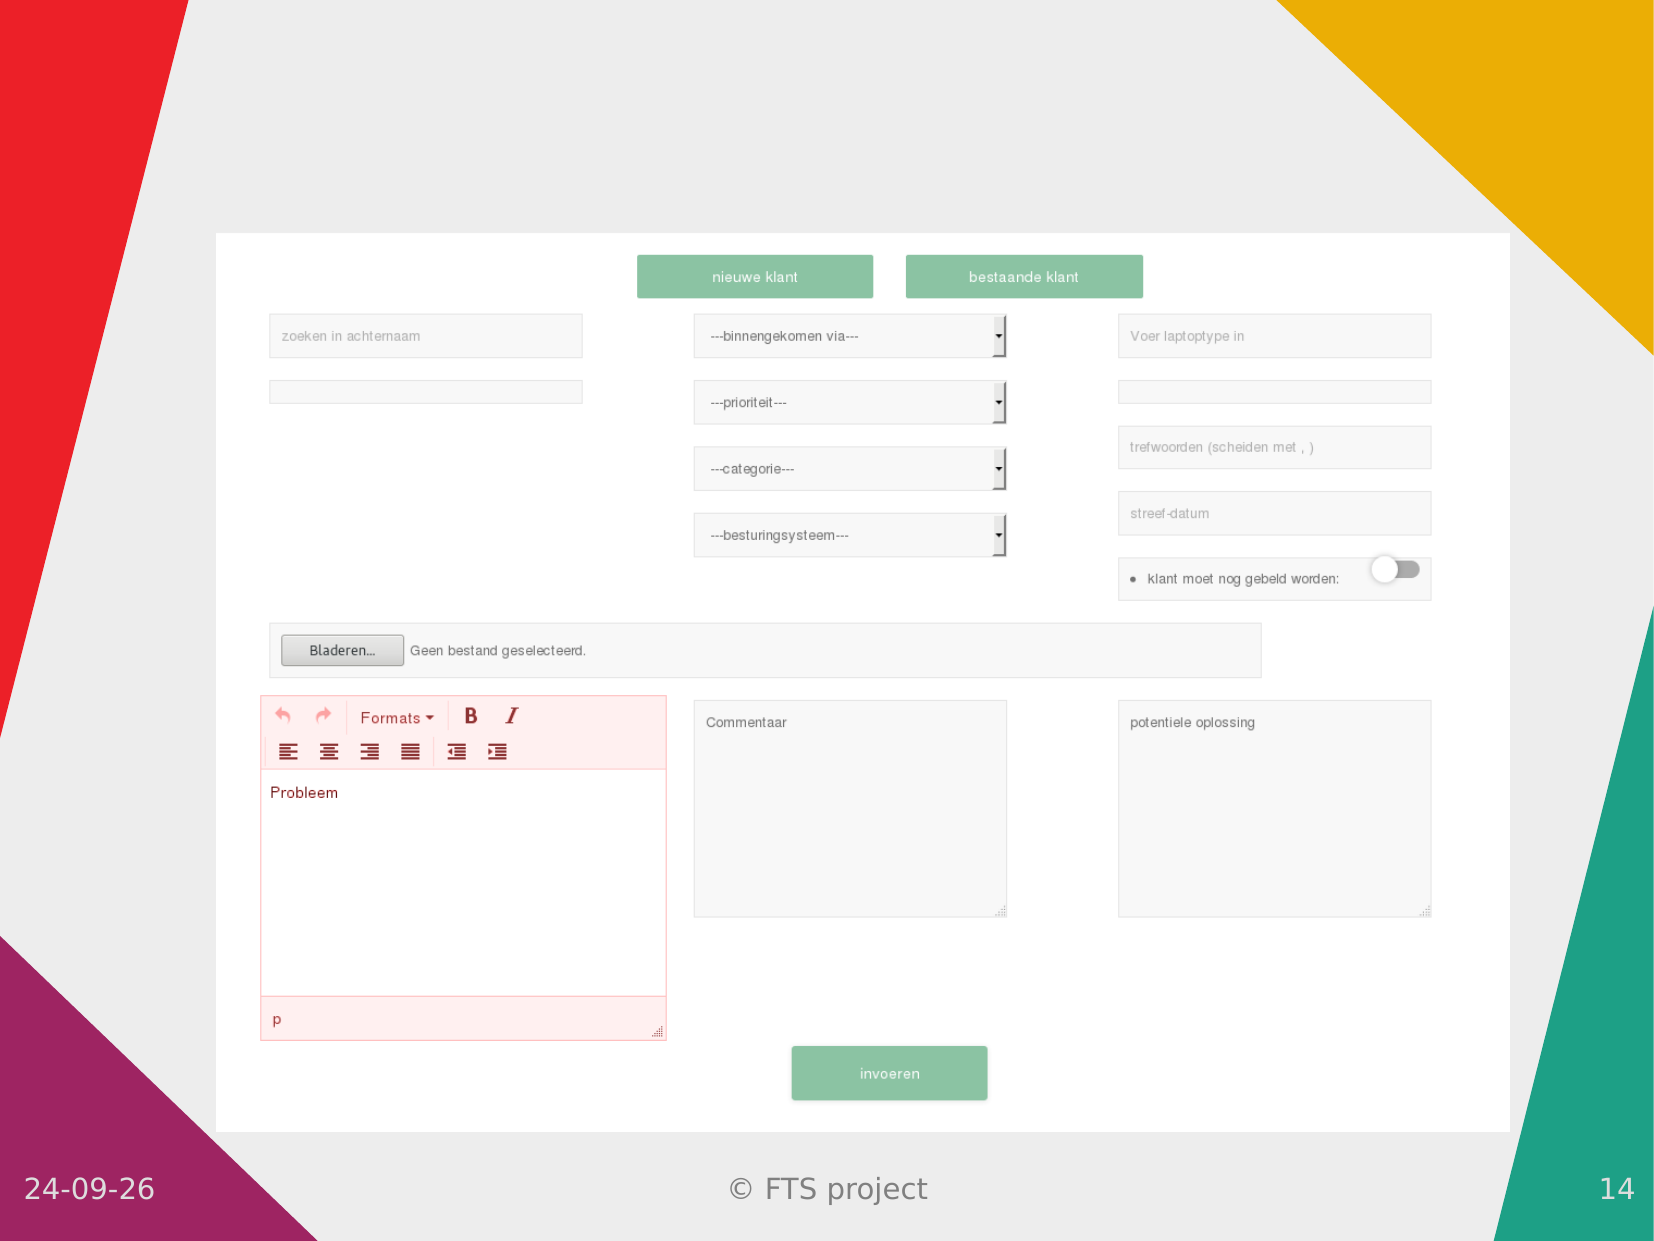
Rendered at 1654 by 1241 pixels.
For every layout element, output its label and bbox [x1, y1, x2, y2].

picture [216, 232, 1510, 1133]
